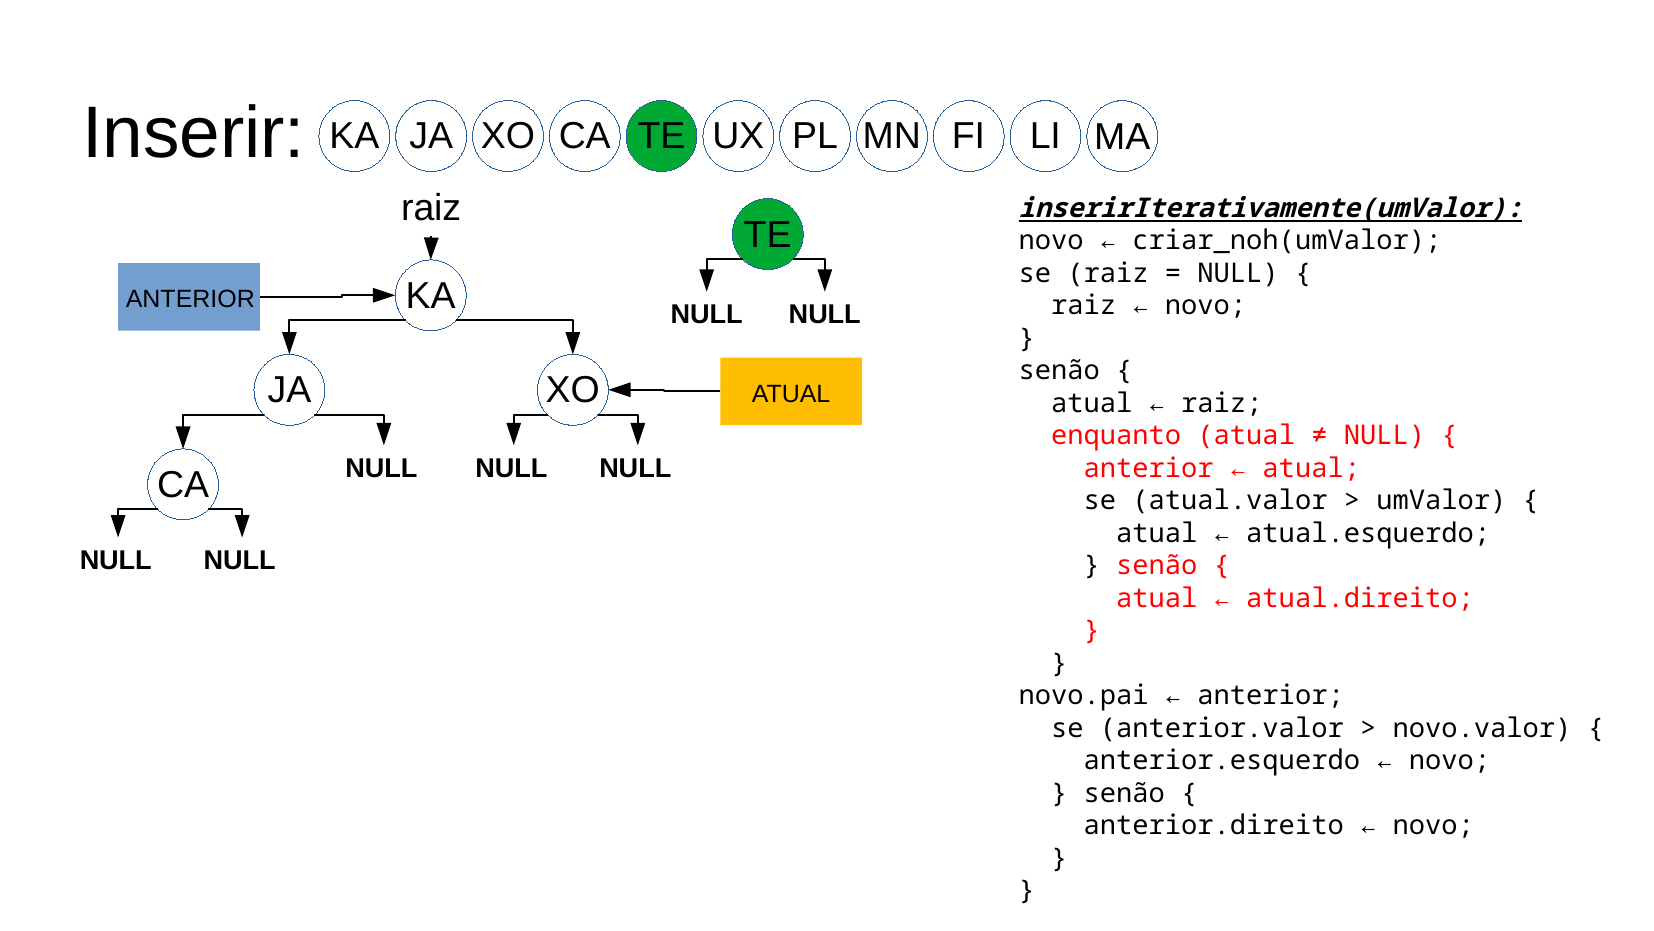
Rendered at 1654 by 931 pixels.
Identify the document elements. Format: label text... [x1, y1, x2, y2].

text_box FI [933, 100, 1005, 172]
text_box NULL [774, 291, 876, 337]
text_box NULL [584, 445, 691, 491]
text_box LI [1010, 100, 1081, 172]
text_box CA [549, 100, 621, 172]
text_box CA [147, 448, 219, 520]
text_box NULL [330, 445, 438, 491]
text_box [720, 357, 863, 426]
text_box [744, 118, 786, 206]
title Inserir: [82, 54, 1571, 211]
text_box NULL [655, 291, 758, 337]
text_box ATUAL [737, 372, 851, 415]
text_box NULL [64, 537, 172, 583]
text_box XO [472, 100, 544, 172]
text_box PL [784, 100, 851, 172]
text_box UX [702, 100, 769, 172]
text_box raiz [386, 179, 477, 237]
text_box inserirIterativamente(umValor): novo ← criar_noh(umValor); se (raiz = NULL) { raiz ← novo; } senão { atual ← raiz; enquanto (atual ≠ NULL) { anterior ← atual; se (atual.valor > umValor) { atual ← atual.esquerdo; } senão { atual ← atual.direito; } } novo.pai ← anterior; se (anterior.valor > novo.valor) { anterior.esquerdo ← novo; } senão { anterior.direito ← novo; } } [1003, 182, 1654, 931]
text_box TE [626, 100, 697, 172]
text_box MN [856, 100, 928, 172]
text_box [118, 321, 260, 331]
text_box KA [318, 100, 390, 172]
text_box JA [395, 100, 467, 172]
text_box XO [537, 354, 609, 426]
text_box MA [1086, 100, 1158, 172]
text_box NULL [188, 537, 296, 583]
text_box KA [395, 259, 467, 331]
text_box ANTERIOR [111, 277, 272, 321]
text_box [118, 263, 260, 277]
text_box NULL [460, 445, 567, 491]
text_box TE [732, 198, 804, 270]
text_box JA [253, 354, 325, 426]
